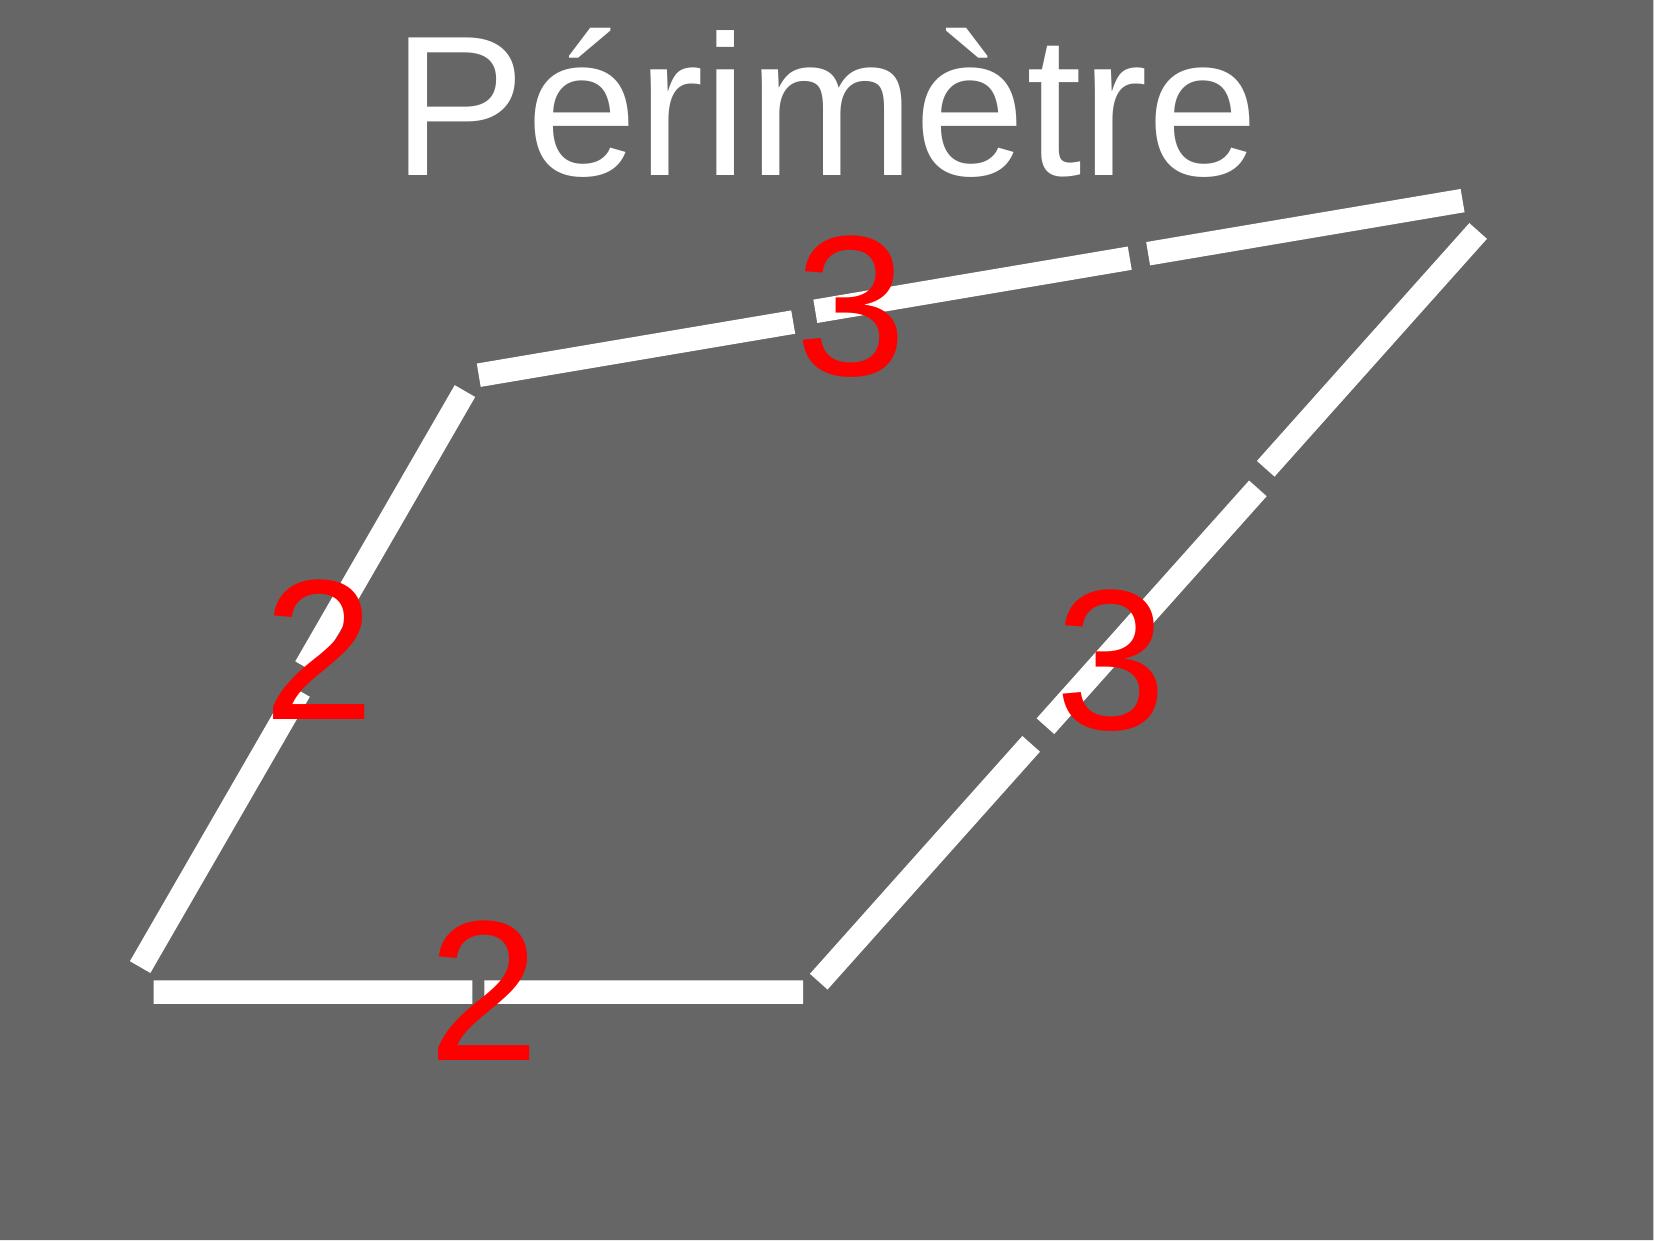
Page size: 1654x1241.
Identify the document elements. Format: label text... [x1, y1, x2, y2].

text_box 2 [248, 531, 390, 770]
text_box [0, 0, 1654, 1241]
text_box 3 [1040, 541, 1182, 780]
text_box 3 [780, 186, 922, 426]
text_box 2 [414, 871, 556, 1111]
title Périmètre [353, 0, 1300, 237]
